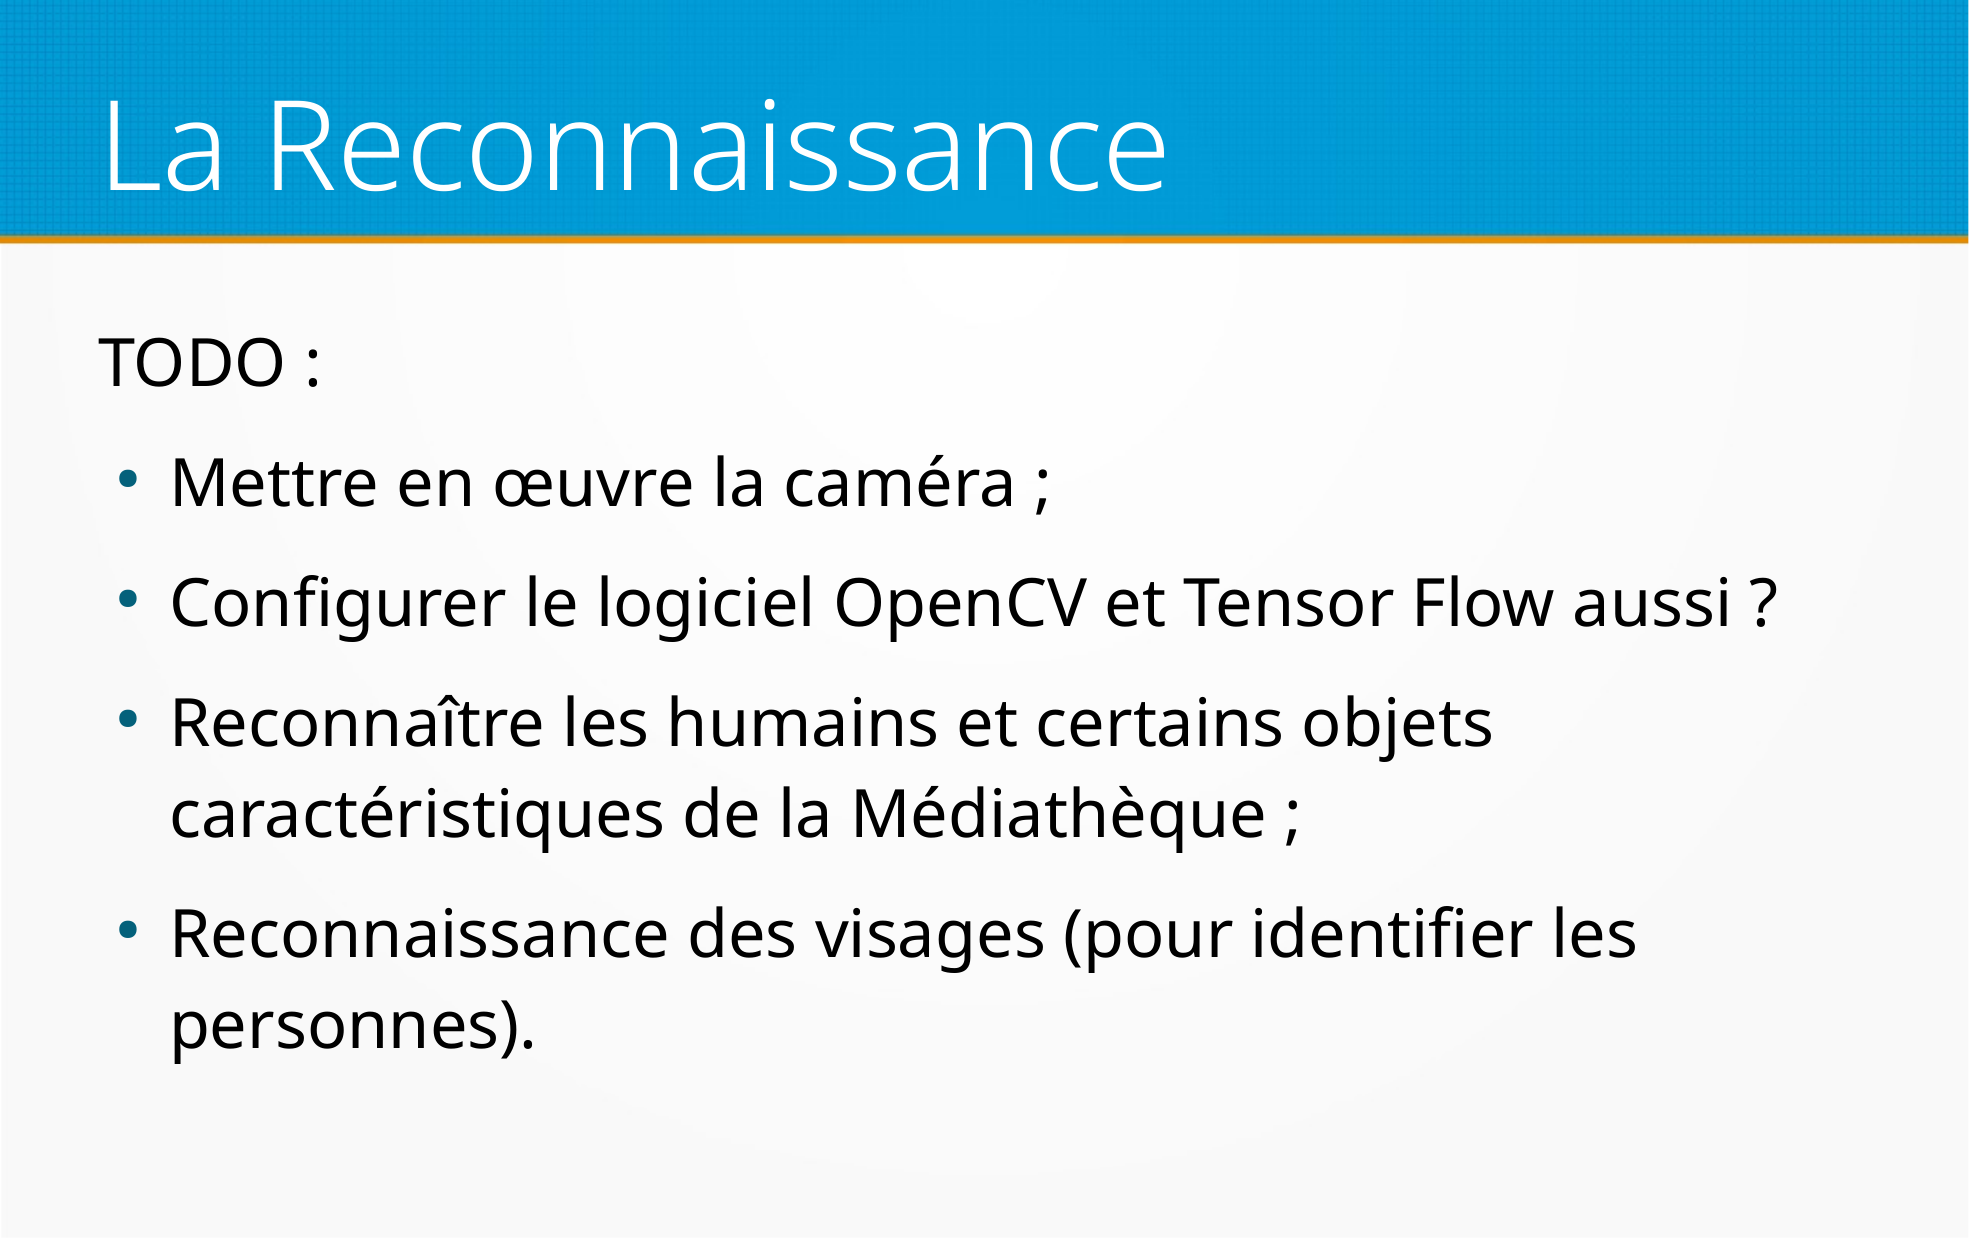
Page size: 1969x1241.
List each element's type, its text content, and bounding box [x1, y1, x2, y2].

title La Reconnaissance [98, 19, 1870, 227]
list TODO : Mettre en œuvre la caméra ; Configurer le logiciel OpenCV et Tensor Flow aussi ? Reconnaître les humains et certains objets caractéristiques de la Médiathèque ; Reconnaissance des visages (pour identifier les personnes). [98, 315, 1861, 1081]
picture [0, 233, 1969, 1241]
